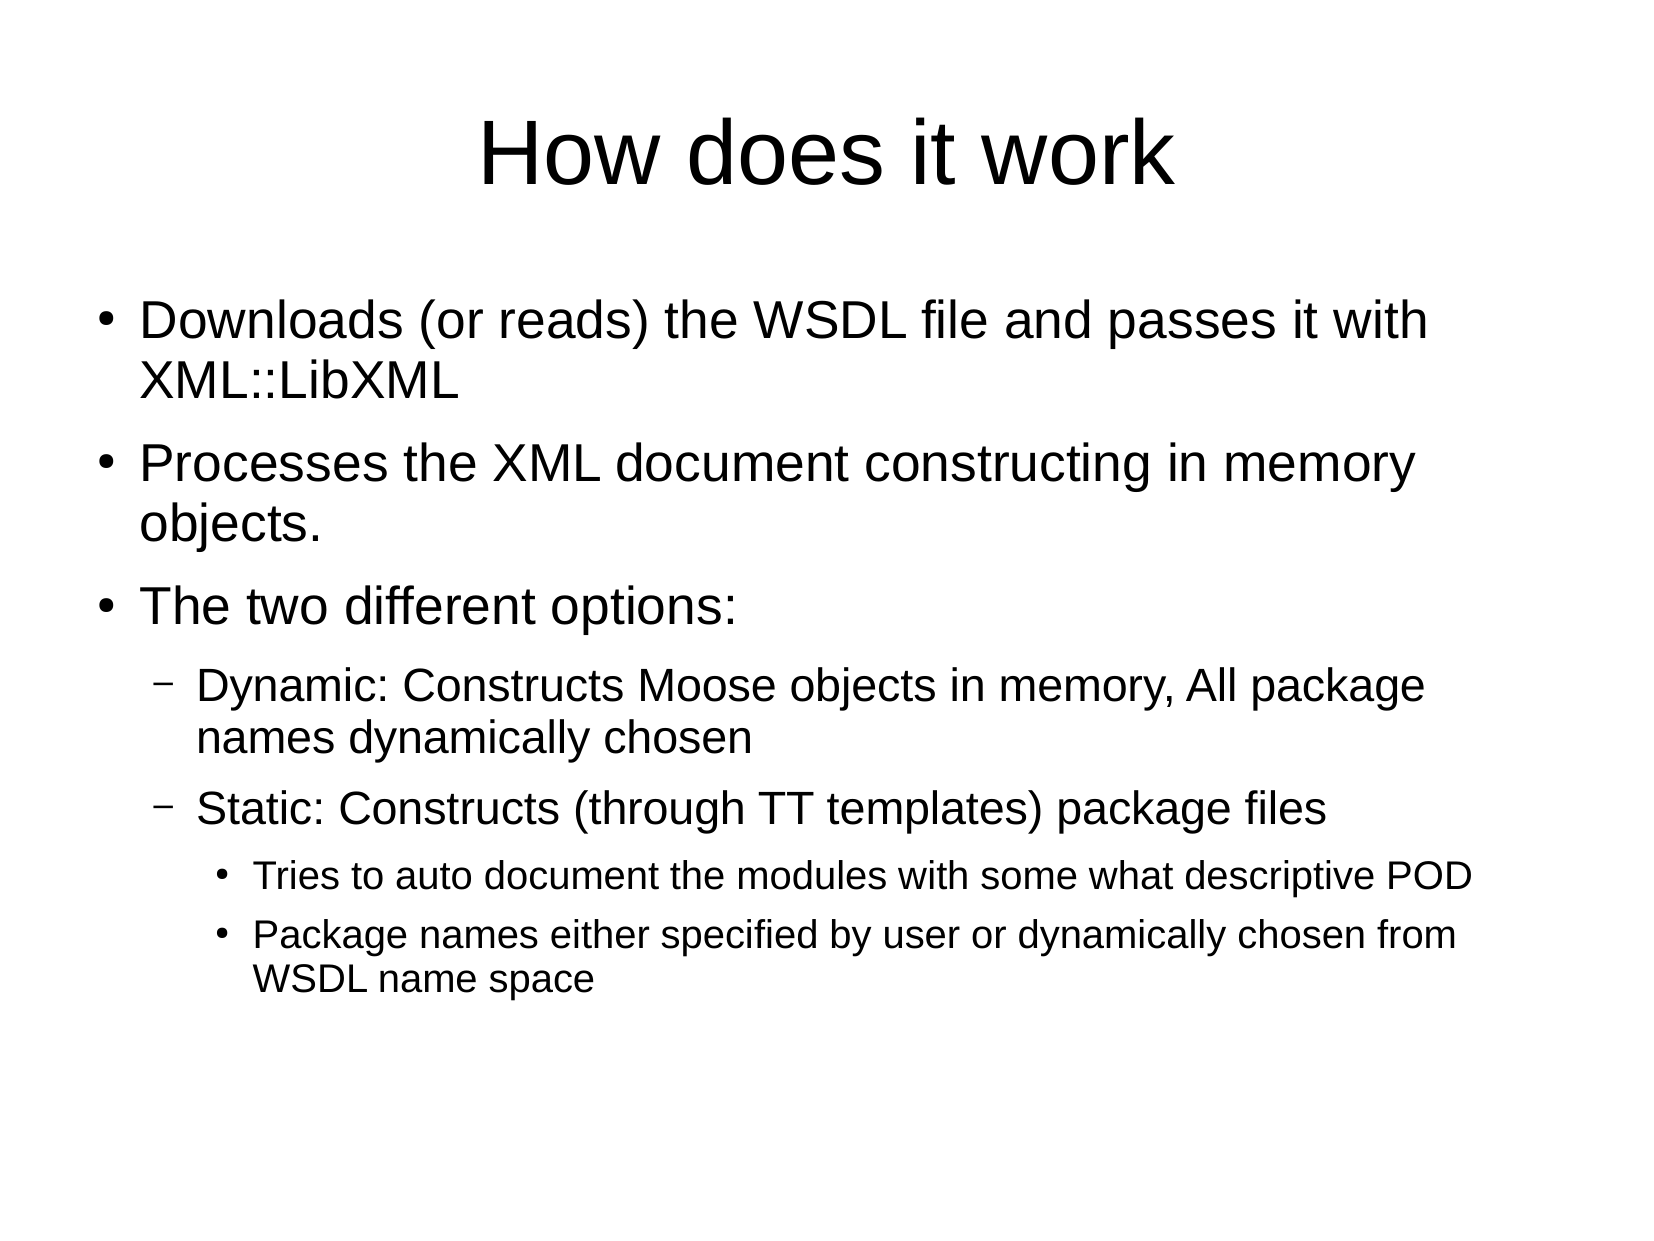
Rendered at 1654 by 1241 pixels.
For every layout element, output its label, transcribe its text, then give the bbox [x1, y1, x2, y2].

list Downloads (or reads) the WSDL file and passes it with XML::LibXML Processes the XML document constructing in memory objects. The two different options: Dynamic: Constructs Moose objects in memory, All package names dynamically chosen Static: Constructs (through TT templates) package files Tries to auto document the modules with some what descriptive POD Package names either specified by user or dynamically chosen from WSDL name space [82, 290, 1571, 1010]
title How does it work [82, 49, 1571, 257]
